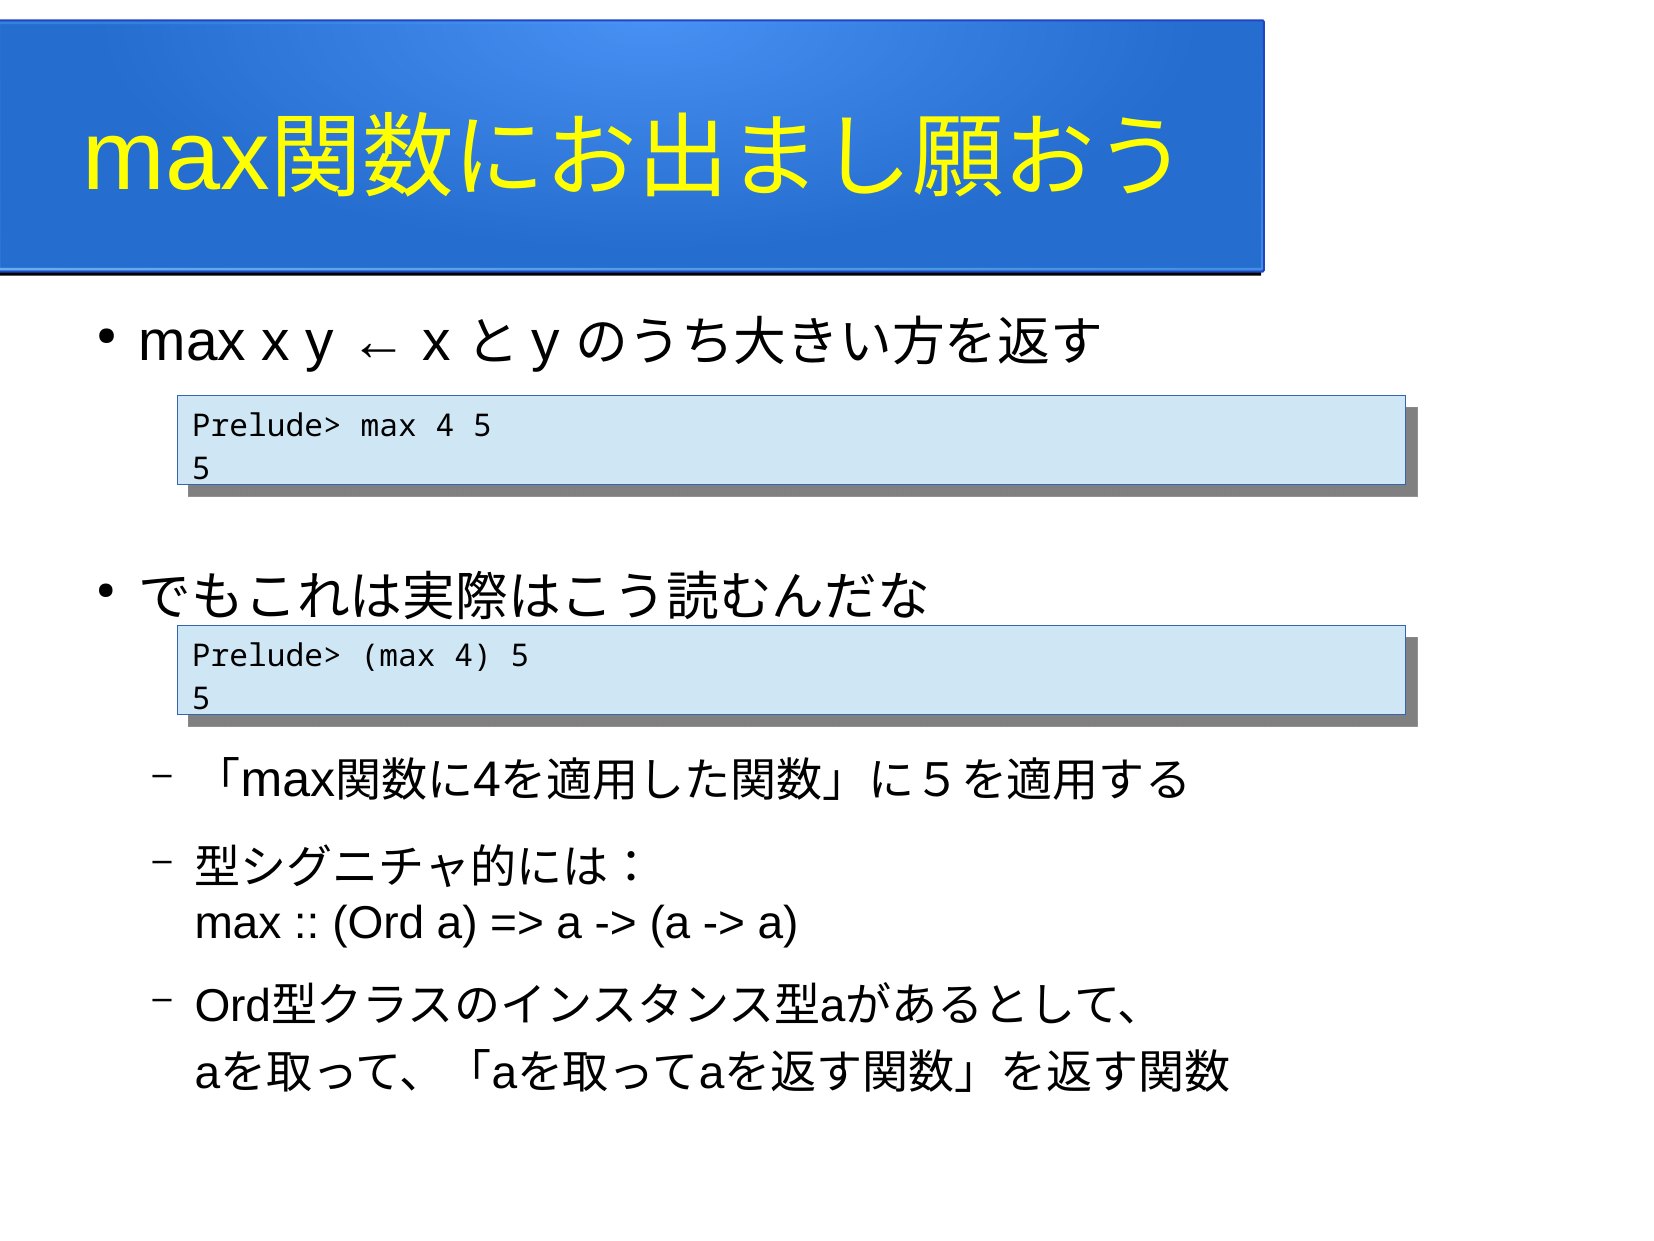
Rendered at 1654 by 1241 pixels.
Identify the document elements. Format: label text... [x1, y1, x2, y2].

text_box Prelude> (max 4) 5 5 [177, 625, 1406, 715]
text_box Prelude> max 4 5 5 [177, 395, 1406, 485]
title max関数にお出まし願おう [82, 47, 1235, 252]
list max x y ← x と y のうち大きい方を返す でもこれは実際はこう読むんだな 「max関数に4を適用した関数」に５を適用する 型シグニチャ的には： max :: (Ord a) => a -> (a -> a) Ord型クラスのインスタンス型aがあるとして、 aを取って、「aを取ってaを返す関数」を返す関数 [82, 299, 1571, 1111]
